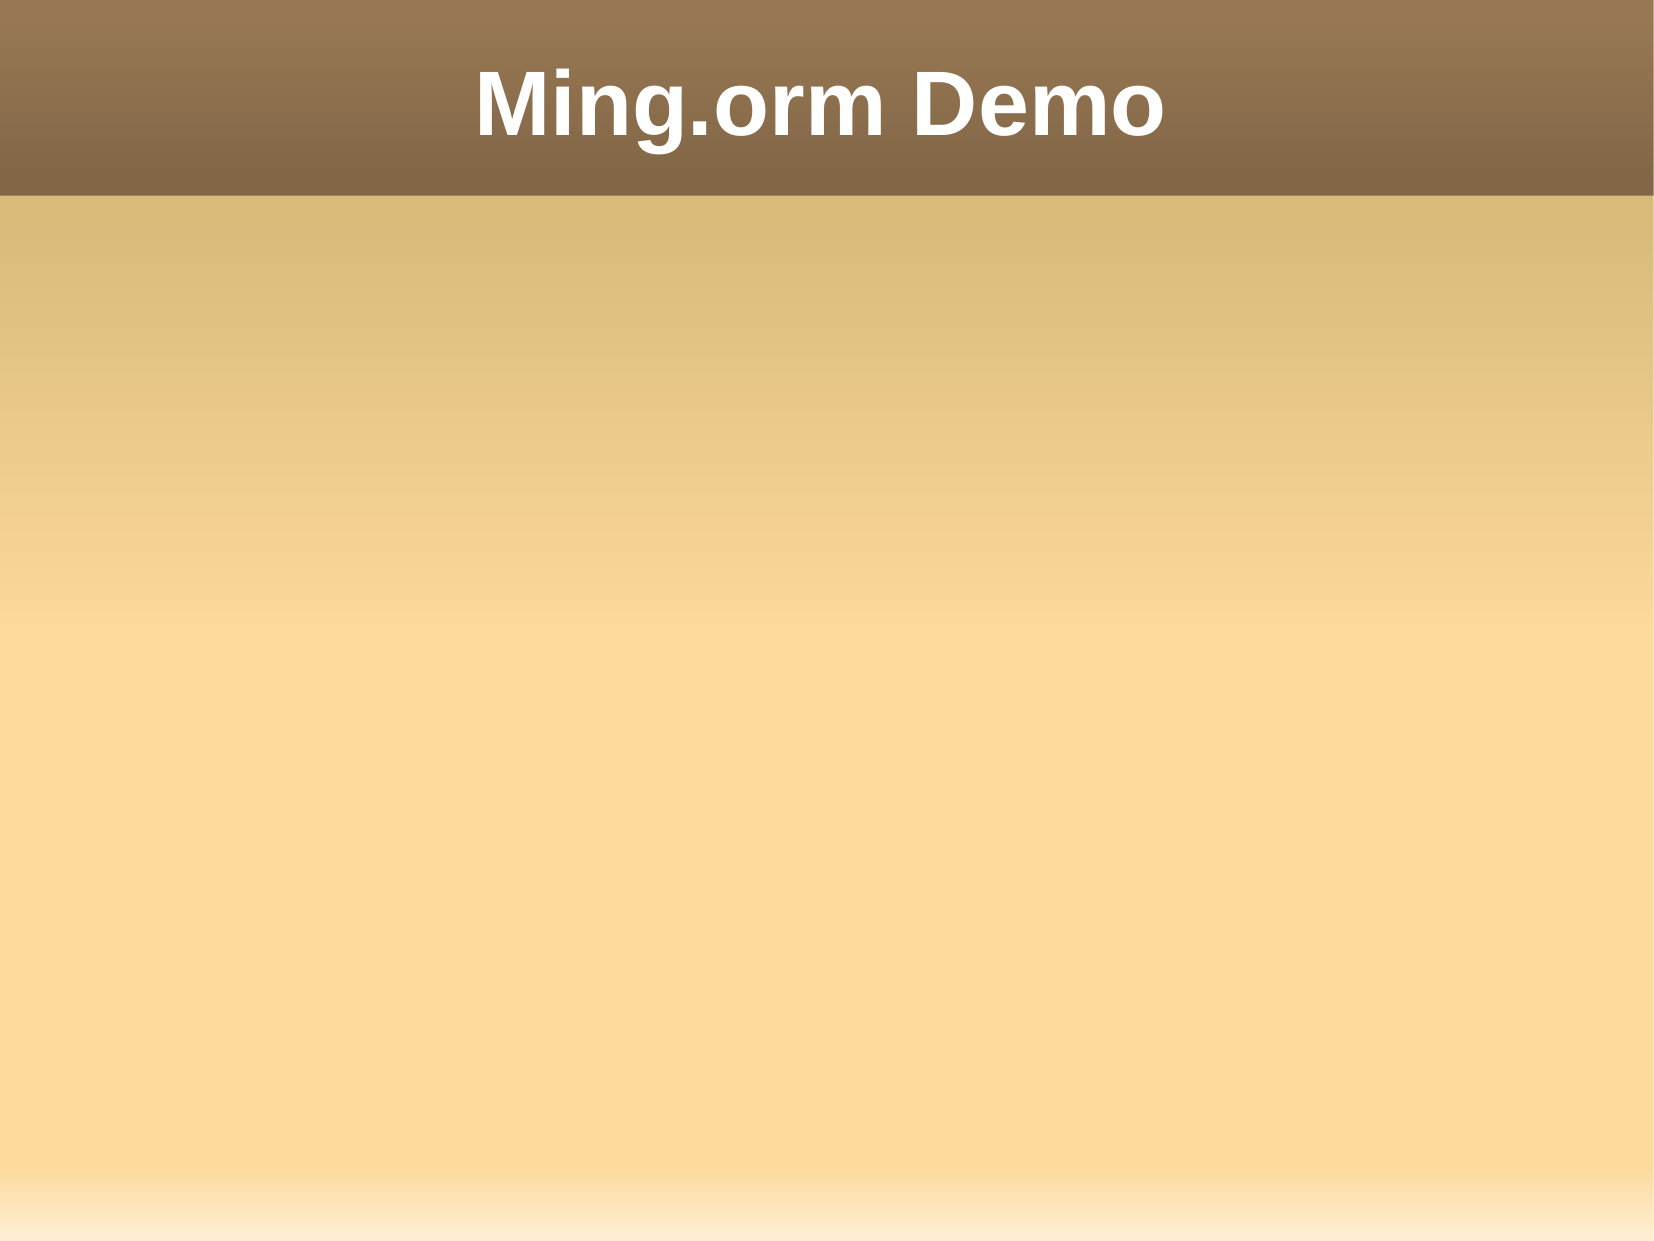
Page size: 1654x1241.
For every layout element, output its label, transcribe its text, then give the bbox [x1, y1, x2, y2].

picture [0, 0, 1654, 1241]
title Ming.orm Demo [76, 0, 1565, 208]
